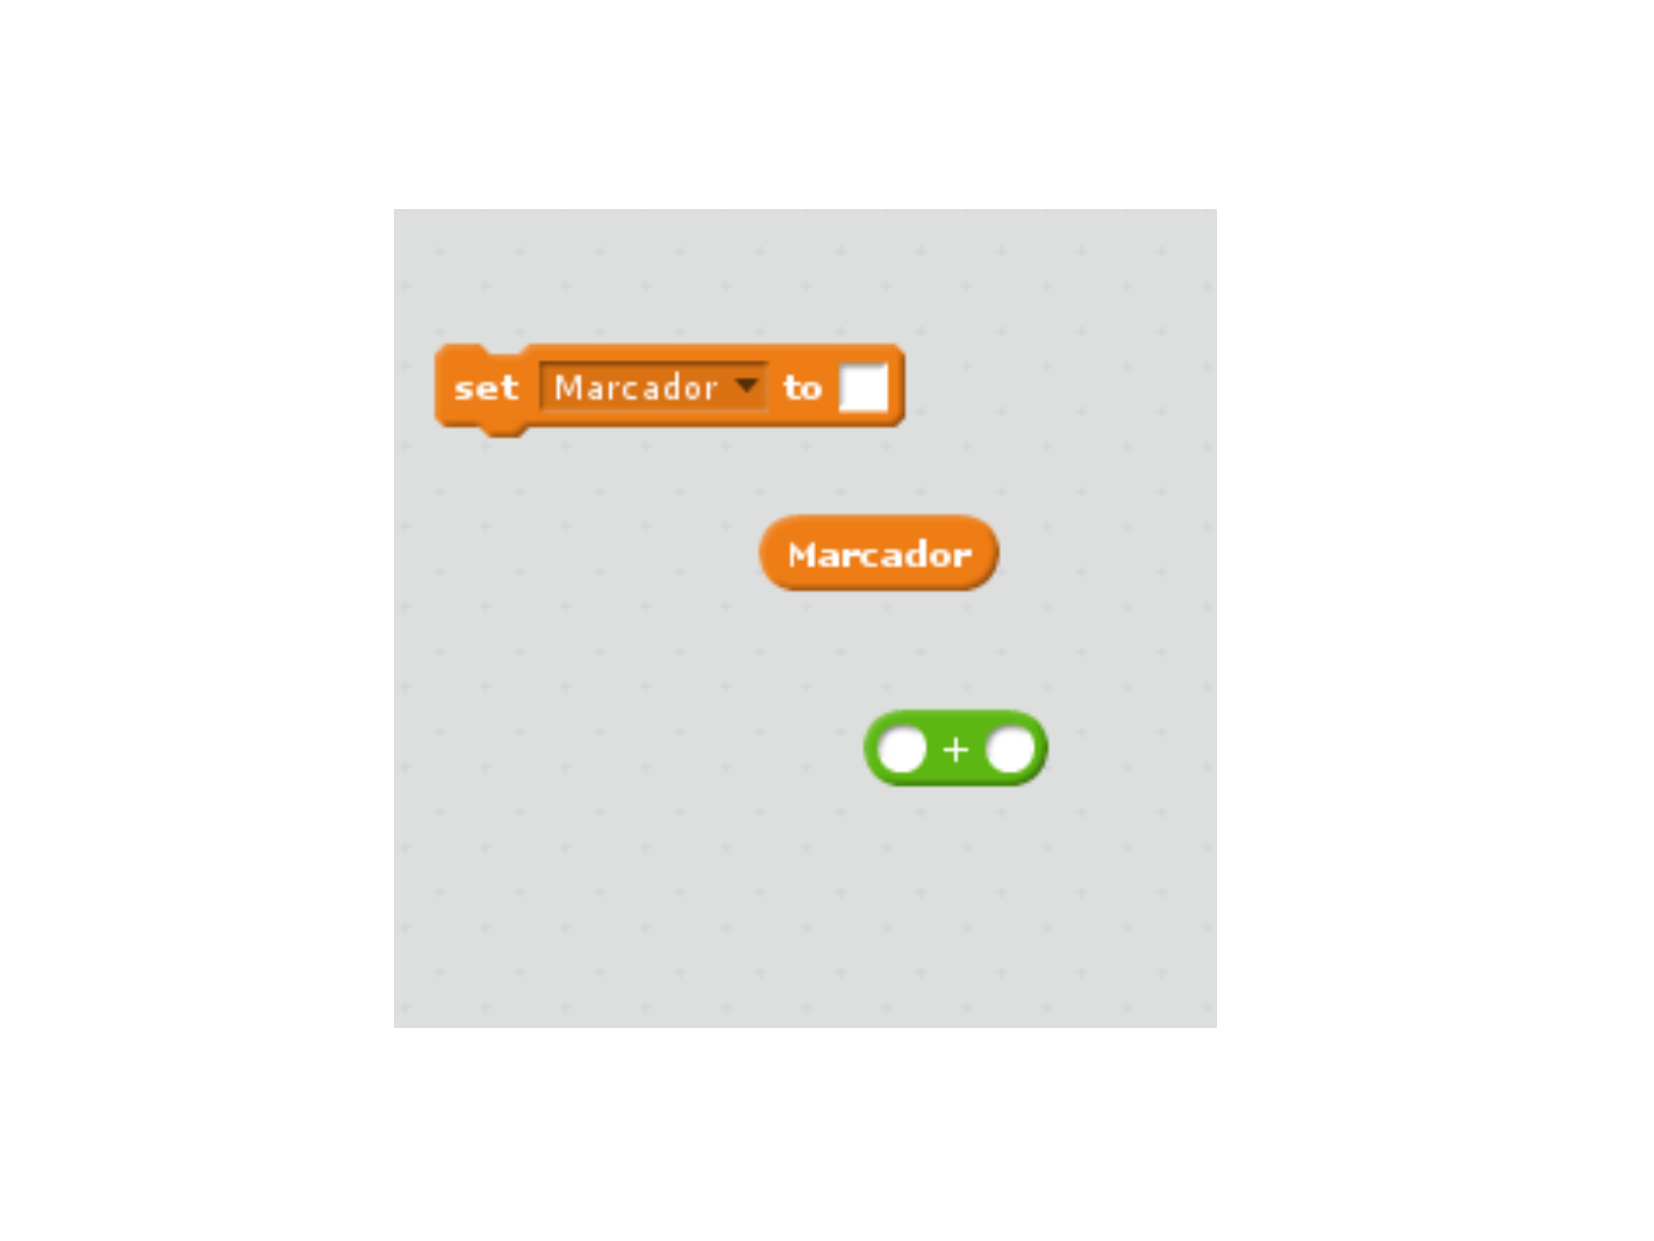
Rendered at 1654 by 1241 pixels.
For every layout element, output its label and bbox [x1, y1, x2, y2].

picture [394, 209, 1217, 1028]
